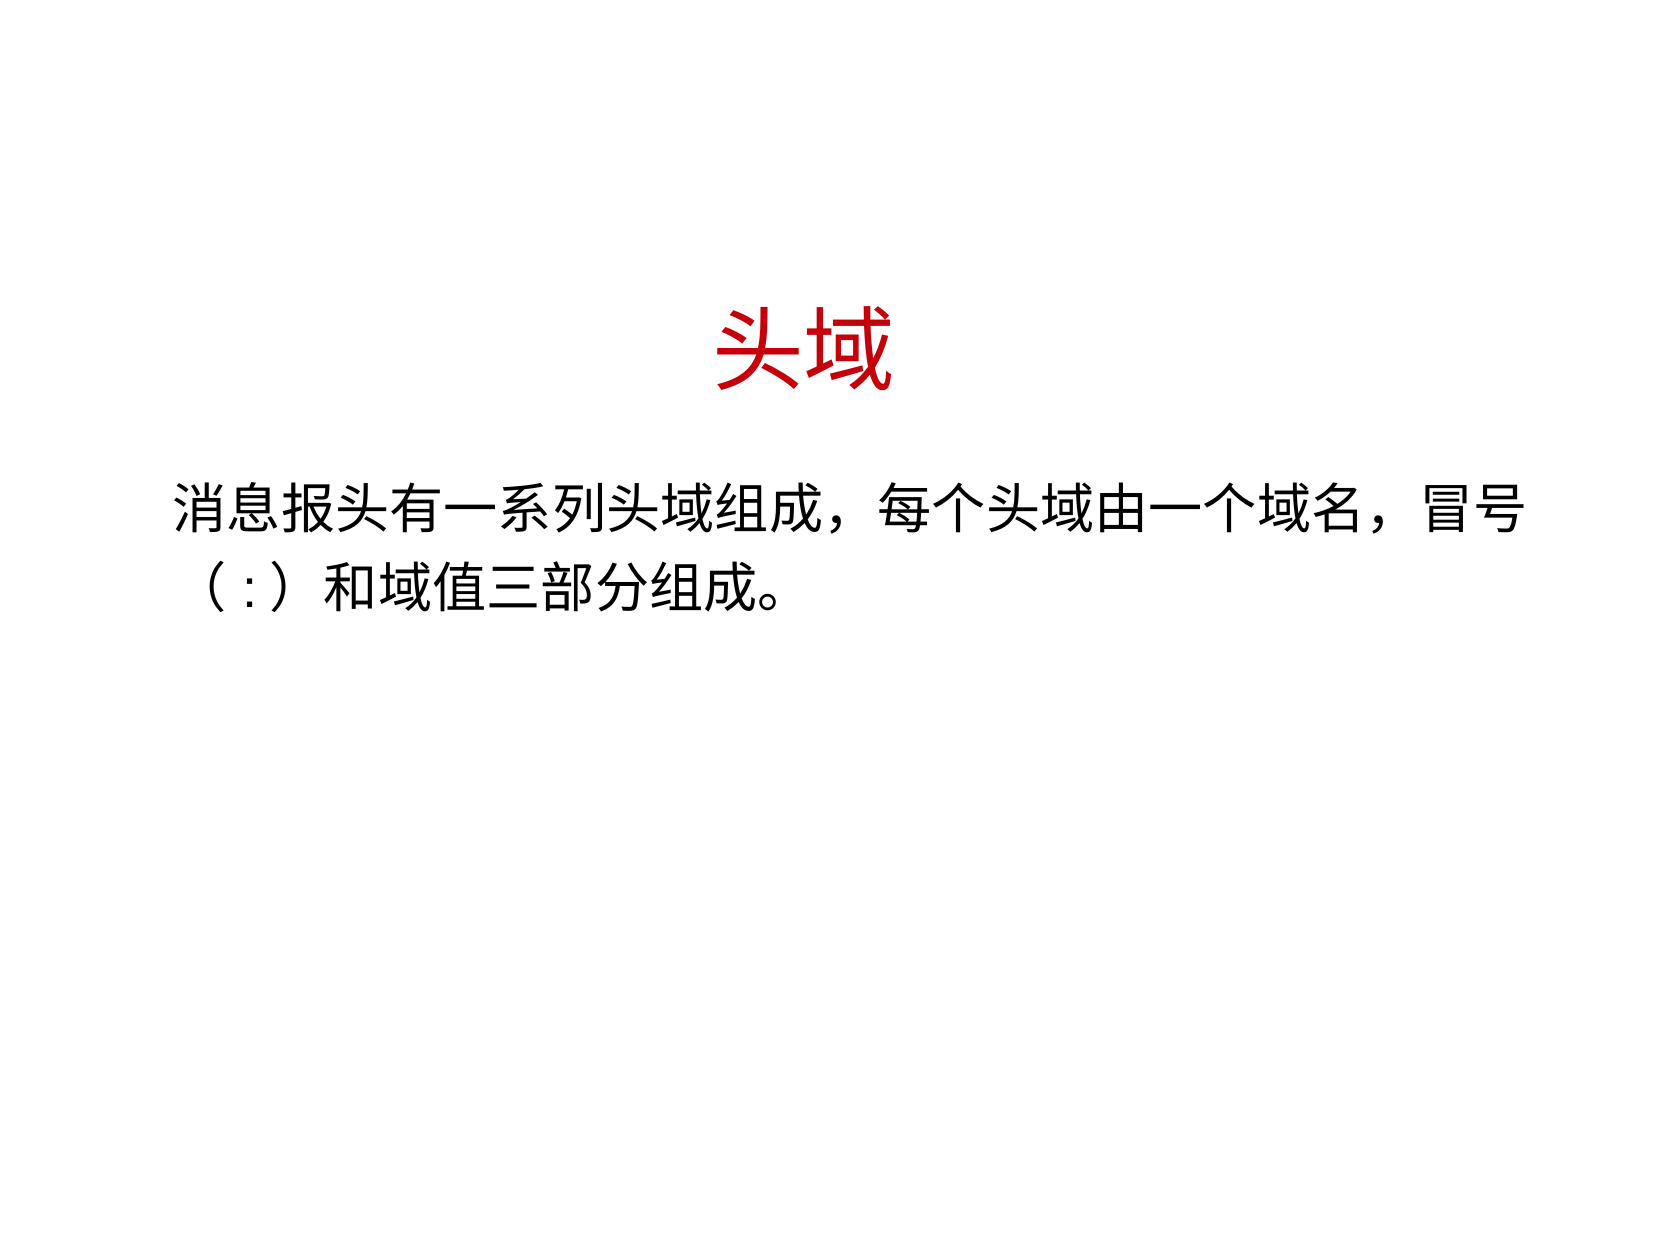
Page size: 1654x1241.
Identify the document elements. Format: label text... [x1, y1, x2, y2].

list 消息报头有一系列头域组成，每个头域由一个域名，冒号（:）和域值三部分组成。 [101, 465, 1591, 1186]
title 头域 [60, 240, 1549, 448]
